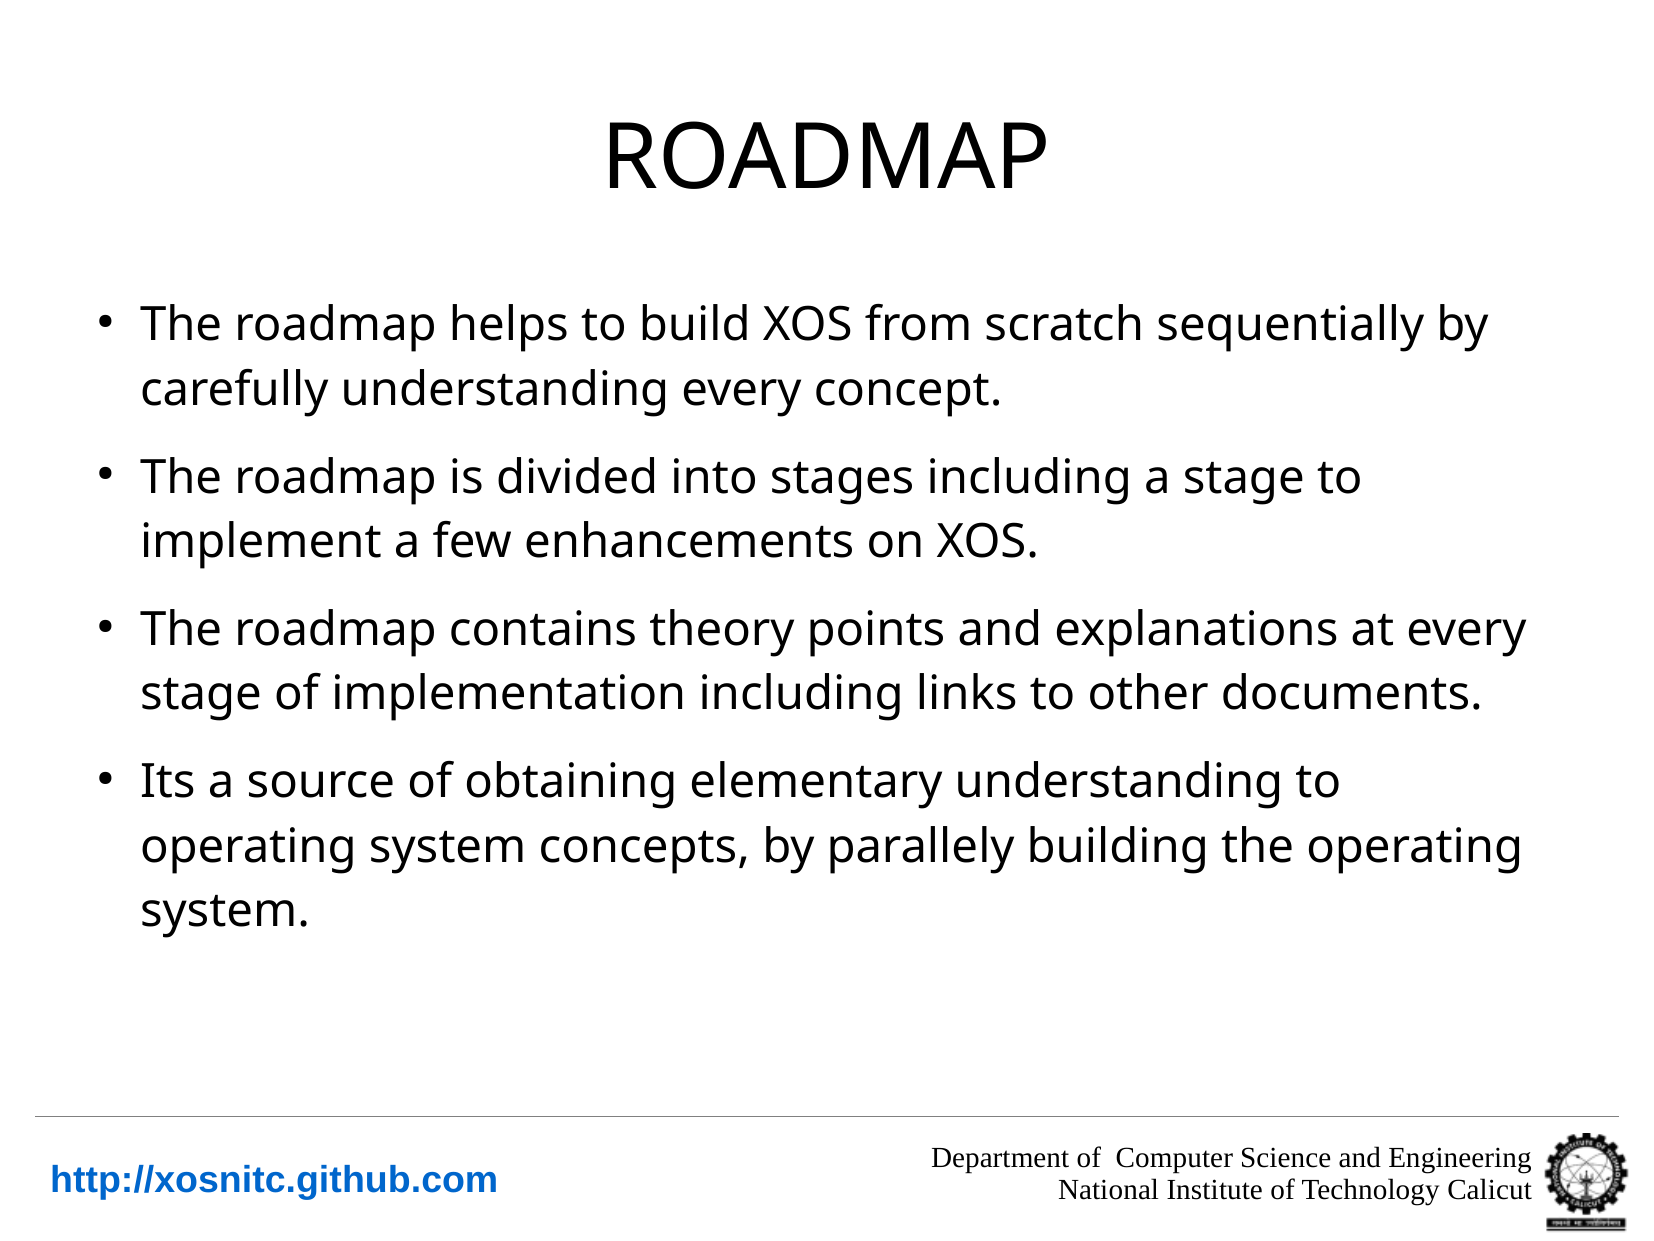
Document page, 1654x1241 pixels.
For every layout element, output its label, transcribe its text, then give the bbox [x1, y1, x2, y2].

list The roadmap helps to build XOS from scratch sequentially by carefully understanding every concept. The roadmap is divided into stages including a stage to implement a few enhancements on XOS. The roadmap contains theory points and explanations at every stage of implementation including links to other documents. Its a source of obtaining elementary understanding to operating system concepts, by parallely building the operating system. [82, 290, 1538, 1010]
title ROADMAP [82, 49, 1571, 257]
picture [1542, 1133, 1630, 1234]
